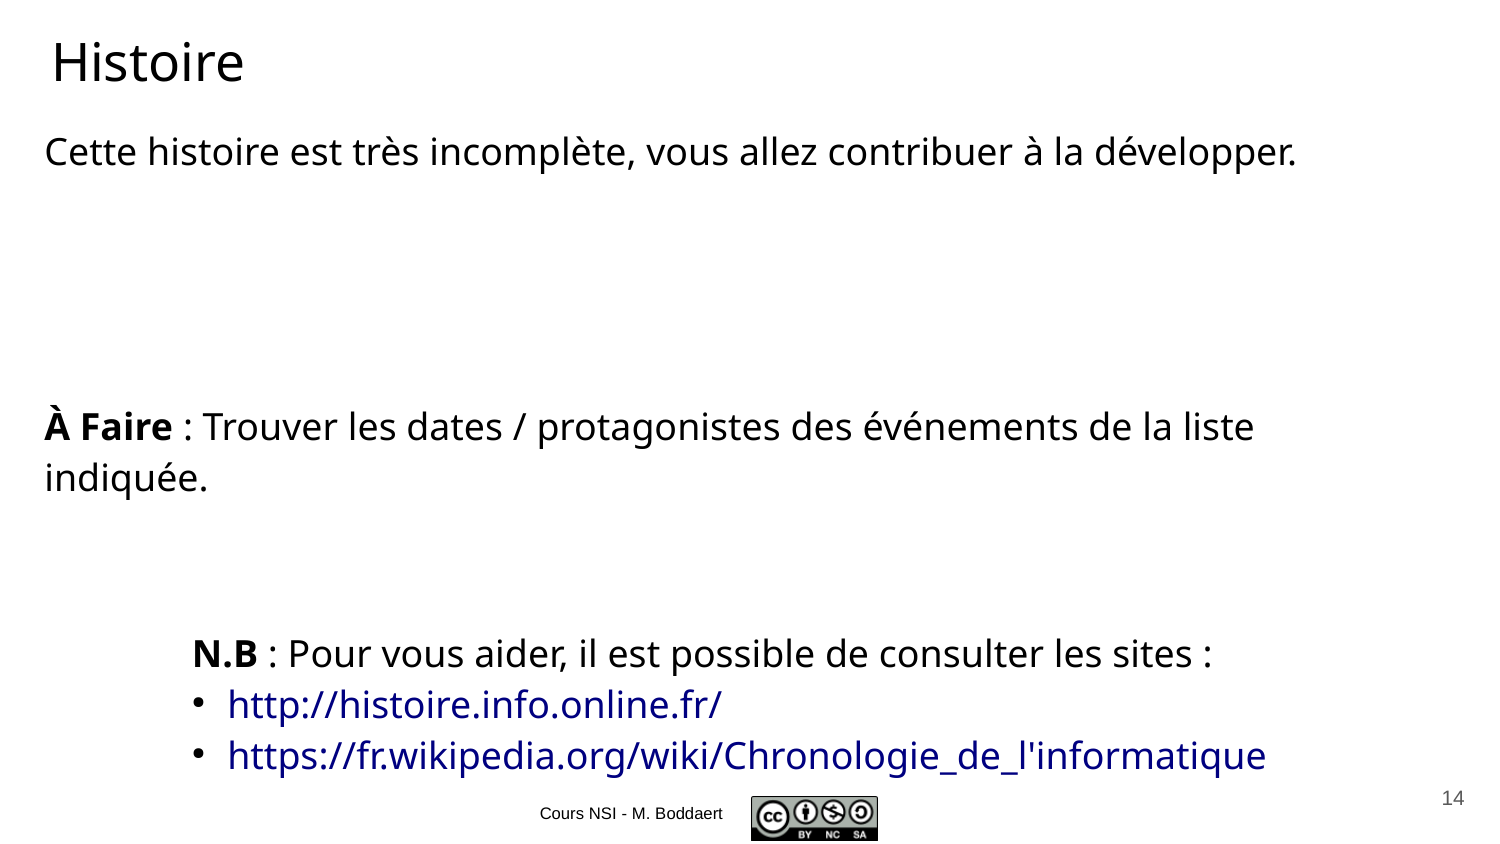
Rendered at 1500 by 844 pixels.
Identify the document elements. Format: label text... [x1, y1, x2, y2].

picture [751, 796, 878, 841]
slide_number <numéro> [1389, 764, 1480, 830]
title Histoire [51, 13, 1449, 108]
text_box Cette histoire est très incomplète, vous allez contribuer à la développer. [29, 120, 1477, 178]
text_box N.B : Pour vous aider, il est possible de consulter les sites : http://histoire.info.online.fr/ https://fr.wikipedia.org/wiki/Chronologie_de_l'informatique [177, 620, 1291, 766]
text_box À Faire : Trouver les dates / protagonistes des événements de la liste indiquée. [29, 393, 1418, 473]
